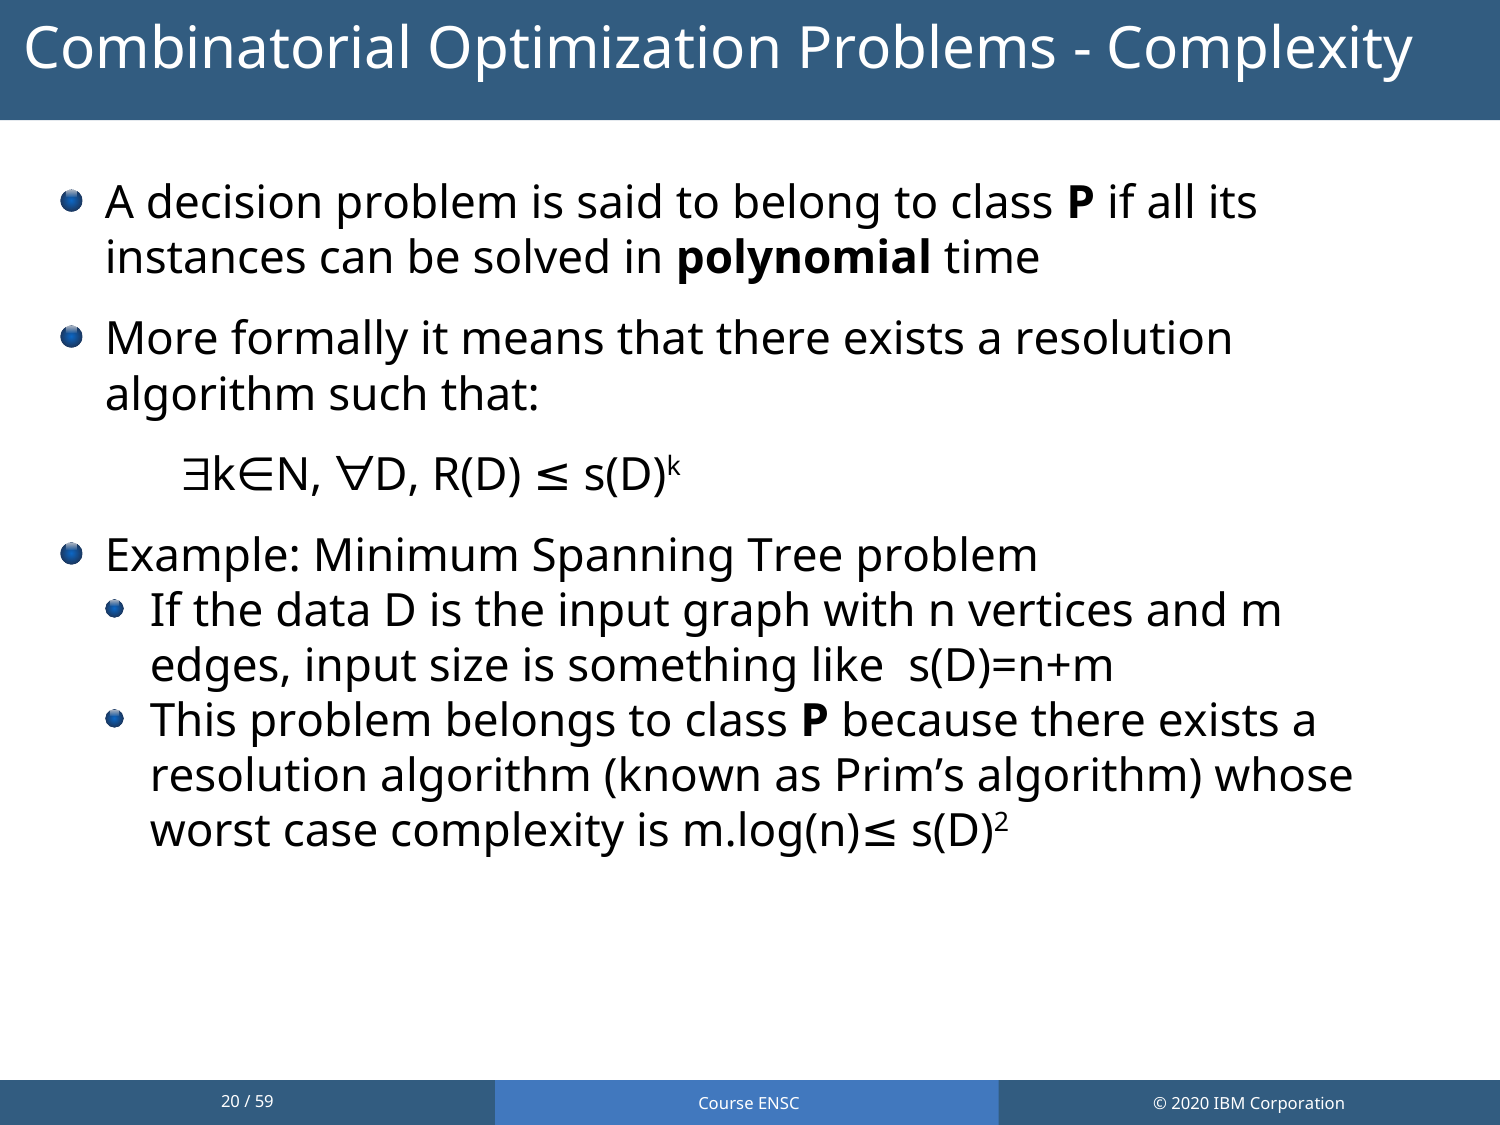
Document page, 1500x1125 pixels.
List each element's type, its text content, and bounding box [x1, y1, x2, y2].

title Combinatorial Optimization Problems - Complexity [0, 0, 1500, 121]
list A decision problem is said to belong to class P if all its instances can be solved in polynomial time More formally it means that there exists a resolution algorithm such that: ∃k∈N, ∀D, R(D) ≤ s(D)k Example: Minimum Spanning Tree problem If the data D is the input graph with n vertices and m edges, input size is something like s(D)=n+m This problem belongs to class P because there exists a resolution algorithm (known as Prim’s algorithm) whose worst case complexity is m.log(n)≤ s(D)2 [45, 165, 1441, 1013]
